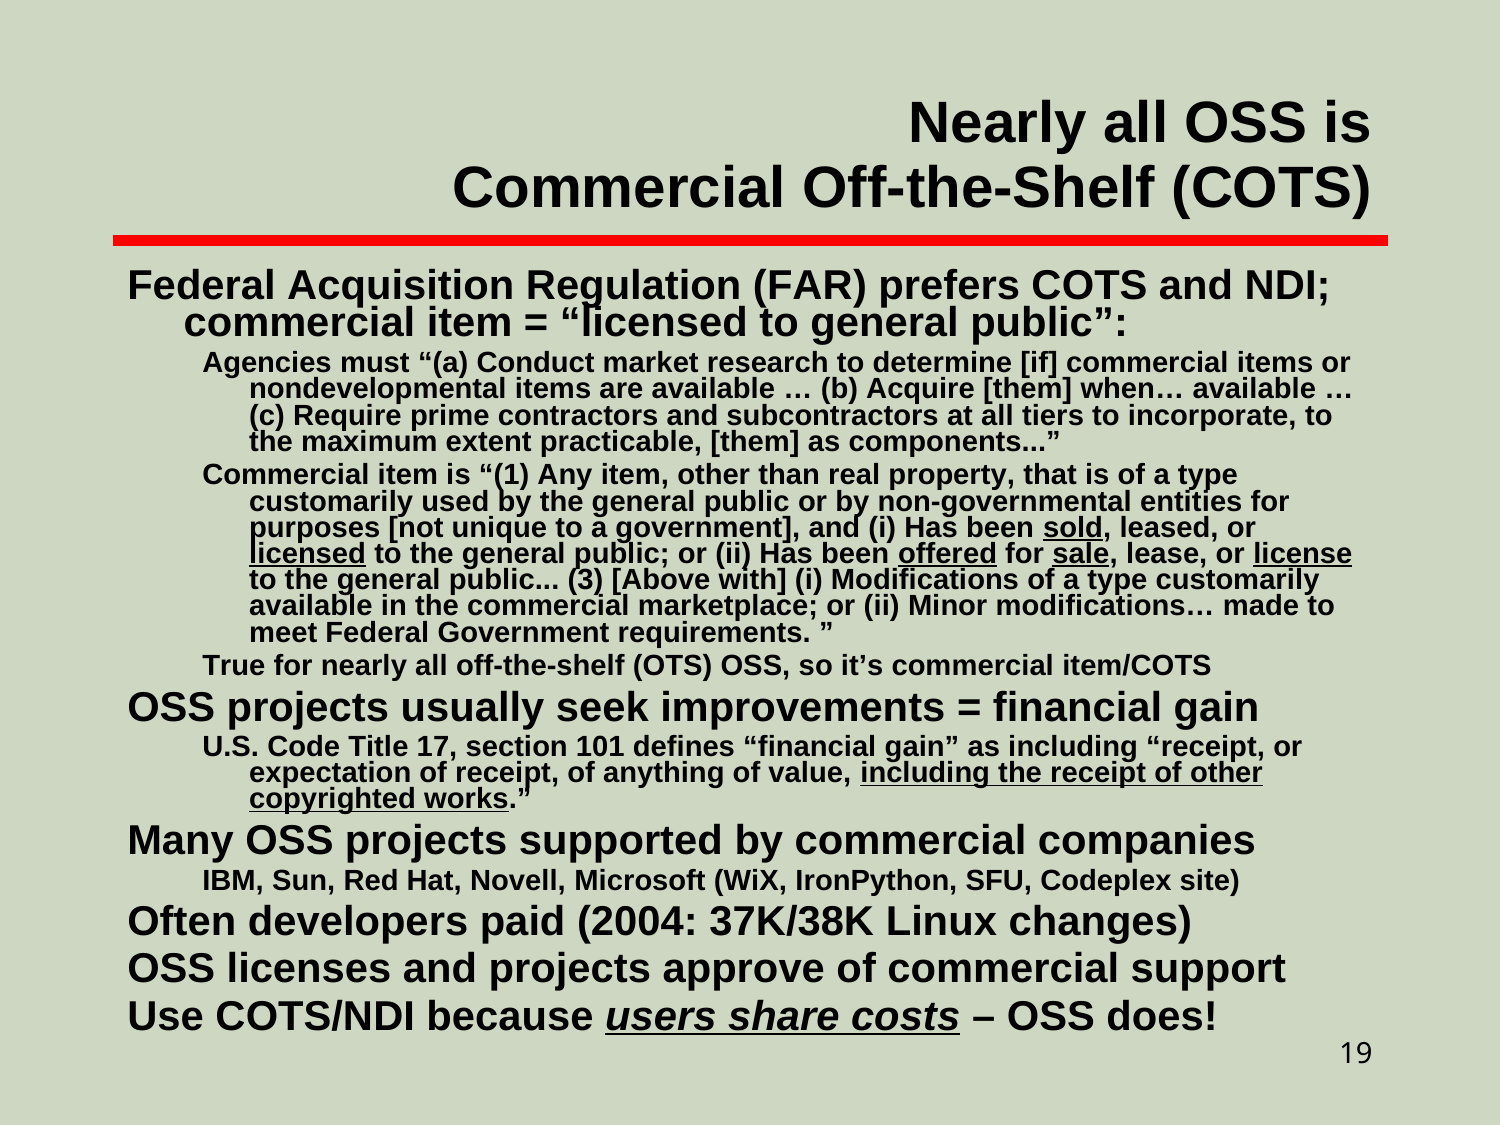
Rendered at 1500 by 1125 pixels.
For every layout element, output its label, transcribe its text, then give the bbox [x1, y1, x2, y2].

title Nearly all OSS is Commercial Off-the-Shelf (COTS) [337, 81, 1388, 228]
list Federal Acquisition Regulation (FAR) prefers COTS and NDI; commercial item = “licensed to general public”: Agencies must “(a) Conduct market research to determine [if] commercial items or nondevelopmental items are available … (b) Acquire [them] when… available … (c) Require prime contractors and subcontractors at all tiers to incorporate, to the maximum extent practicable, [them] as components...” Commercial item is “(1) Any item, other than real property, that is of a type customarily used by the general public or by non-governmental entities for purposes [not unique to a government], and (i) Has been sold, leased, or licensed to the general public; or (ii) Has been offered for sale, lease, or license to the general public... (3) [Above with] (i) Modifications of a type customarily available in the commercial marketplace; or (ii) Minor modifications… made to meet Federal Government requirements. ” True for nearly all off-the-shelf (OTS) OSS, so it’s commercial item/COTS OSS projects usually seek improvements = financial gain U.S. Code Title 17, section 101 defines “financial gain” as including “receipt, or expectation of receipt, of anything of value, including the receipt of other copyrighted works.” Many OSS projects supported by commercial companies IBM, Sun, Red Hat, Novell, Microsoft (WiX, IronPython, SFU, Codeplex site) Often developers paid (2004: 37K/38K Linux changes) OSS licenses and projects approve of commercial support Use COTS/NDI because users share costs – OSS does! [112, 262, 1388, 1125]
